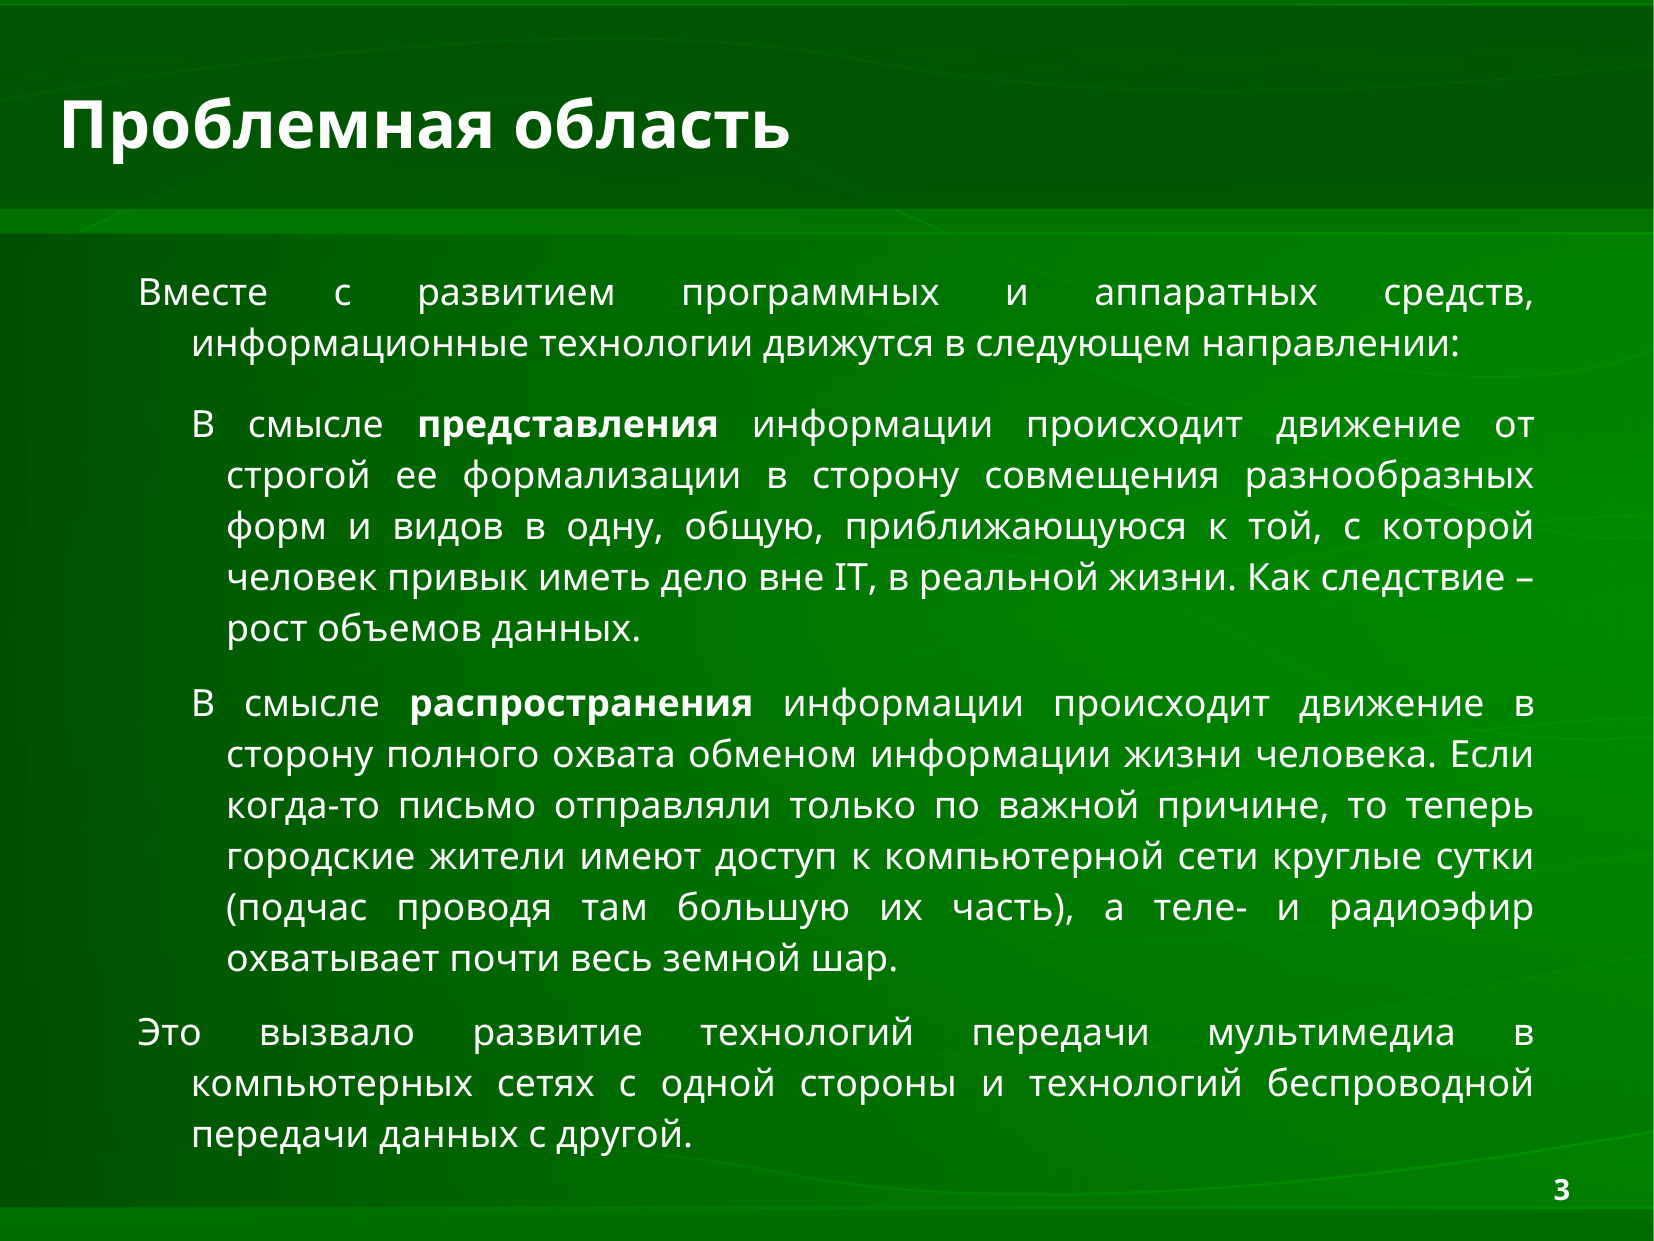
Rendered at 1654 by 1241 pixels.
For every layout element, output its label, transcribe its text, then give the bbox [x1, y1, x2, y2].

list Вместе с развитием программных и аппаратных средств, информационные технологии движутся в следующем направлении: В смысле представления информации происходит движение от строгой ее формализации в сторону совмещения разнообразных форм и видов в одну, общую, приближающуюся к той, с которой человек привык иметь дело вне IT, в реальной жизни. Как следствие – рост объемов данных. В смысле распространения информации происходит движение в сторону полного охвата обменом информации жизни человека. Если когда-то письмо отправляли только по важной причине, то теперь городские жители имеют доступ к компьютерной сети круглые сутки (подчас проводя там большую их часть), а теле- и радиоэфир охватывает почти весь земной шар. Это вызвало развитие технологий передачи мультимедиа в компьютерных сетях с одной стороны и технологий беспроводной передачи данных с другой. [119, 265, 1536, 1083]
picture [0, 0, 1654, 1241]
title Проблемная область [23, 8, 1625, 237]
